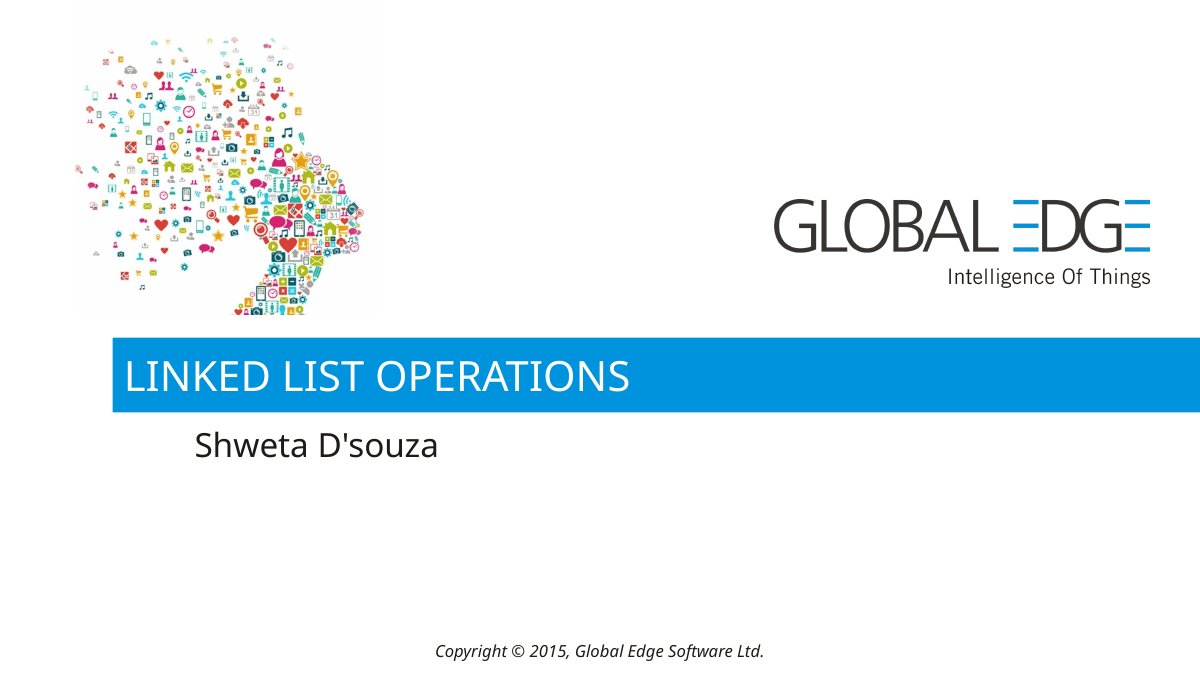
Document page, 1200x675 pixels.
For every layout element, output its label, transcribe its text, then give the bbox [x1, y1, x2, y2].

picture [75, 0, 377, 315]
picture [774, 199, 1150, 288]
title LINKED LIST OPERATIONS [112, 337, 1200, 413]
list Shweta D'souza [112, 412, 975, 475]
